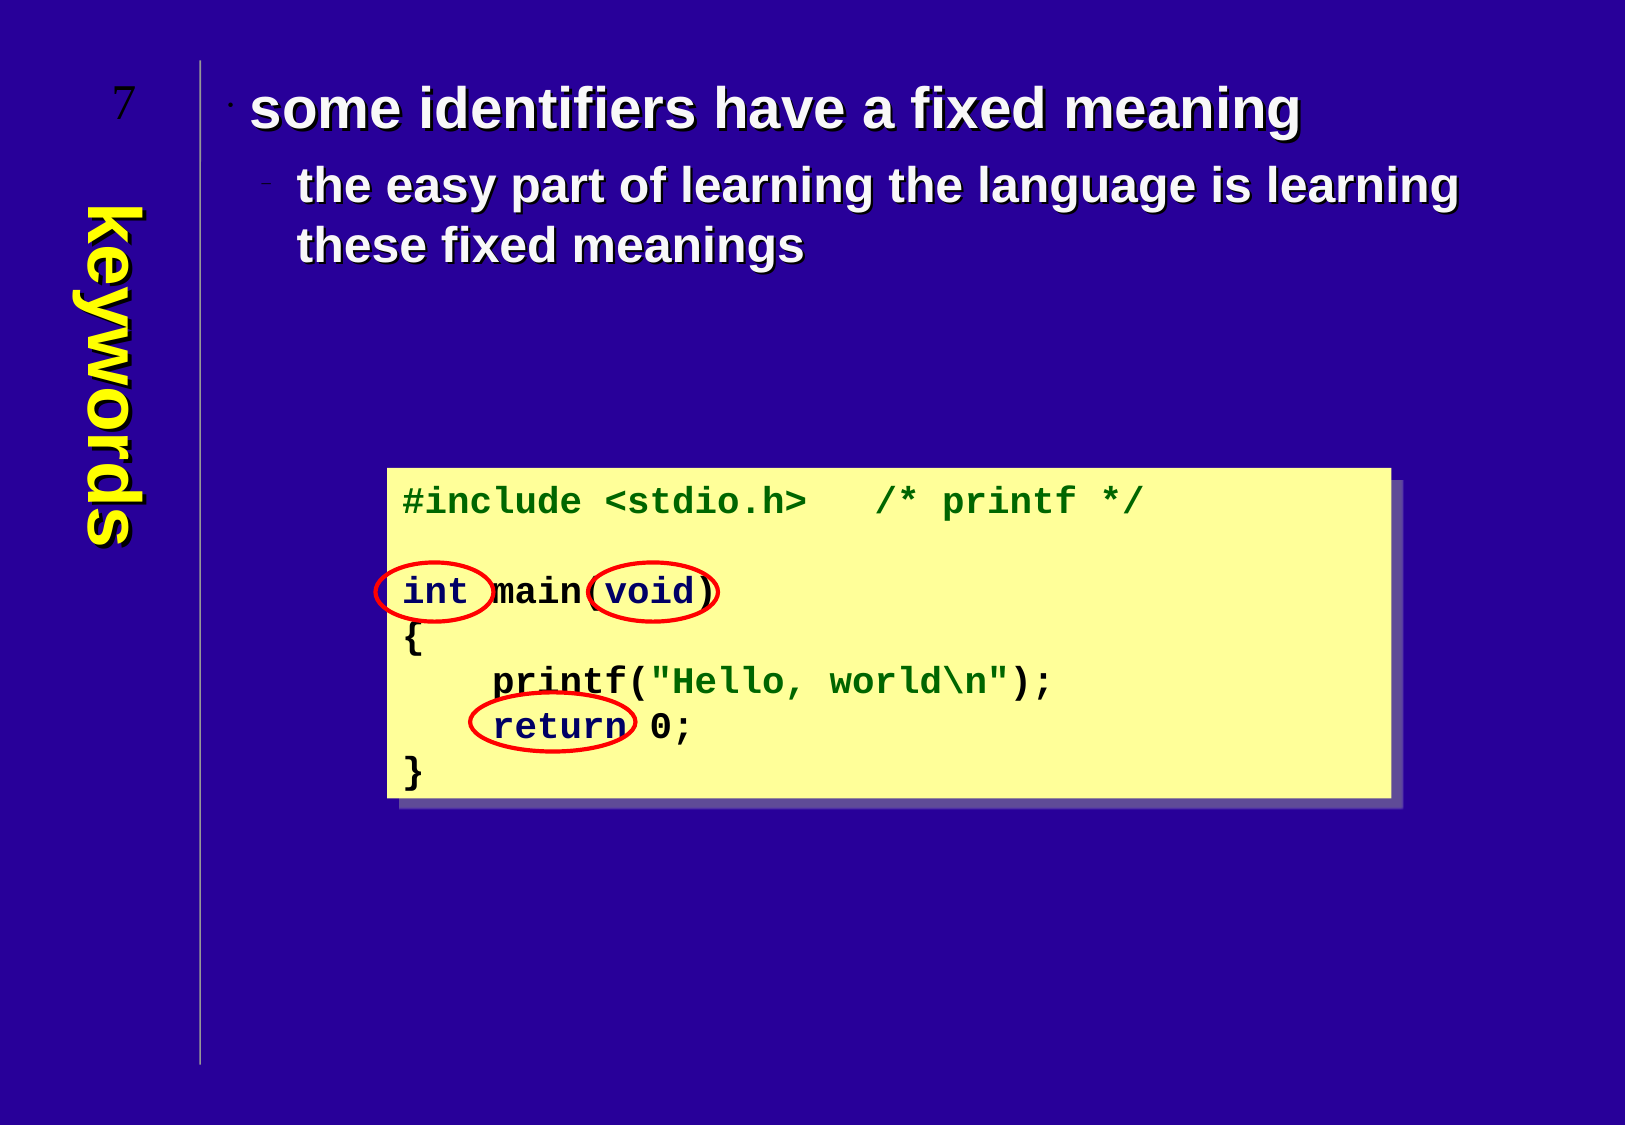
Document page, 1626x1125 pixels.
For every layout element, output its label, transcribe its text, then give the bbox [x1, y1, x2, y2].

list some identifiers have a fixed meaning the easy part of learning the language is learning these fixed meanings [212, 62, 1550, 1063]
text_box #include <stdio.h> /* printf */ int main(void) { printf("Hello, world\n"); return 0; } [387, 565, 491, 619]
text_box #include <stdio.h> /* printf */ int main(void) { printf("Hello, world\n"); return 0; } [387, 467, 1392, 799]
title keywords [50, 187, 188, 1063]
